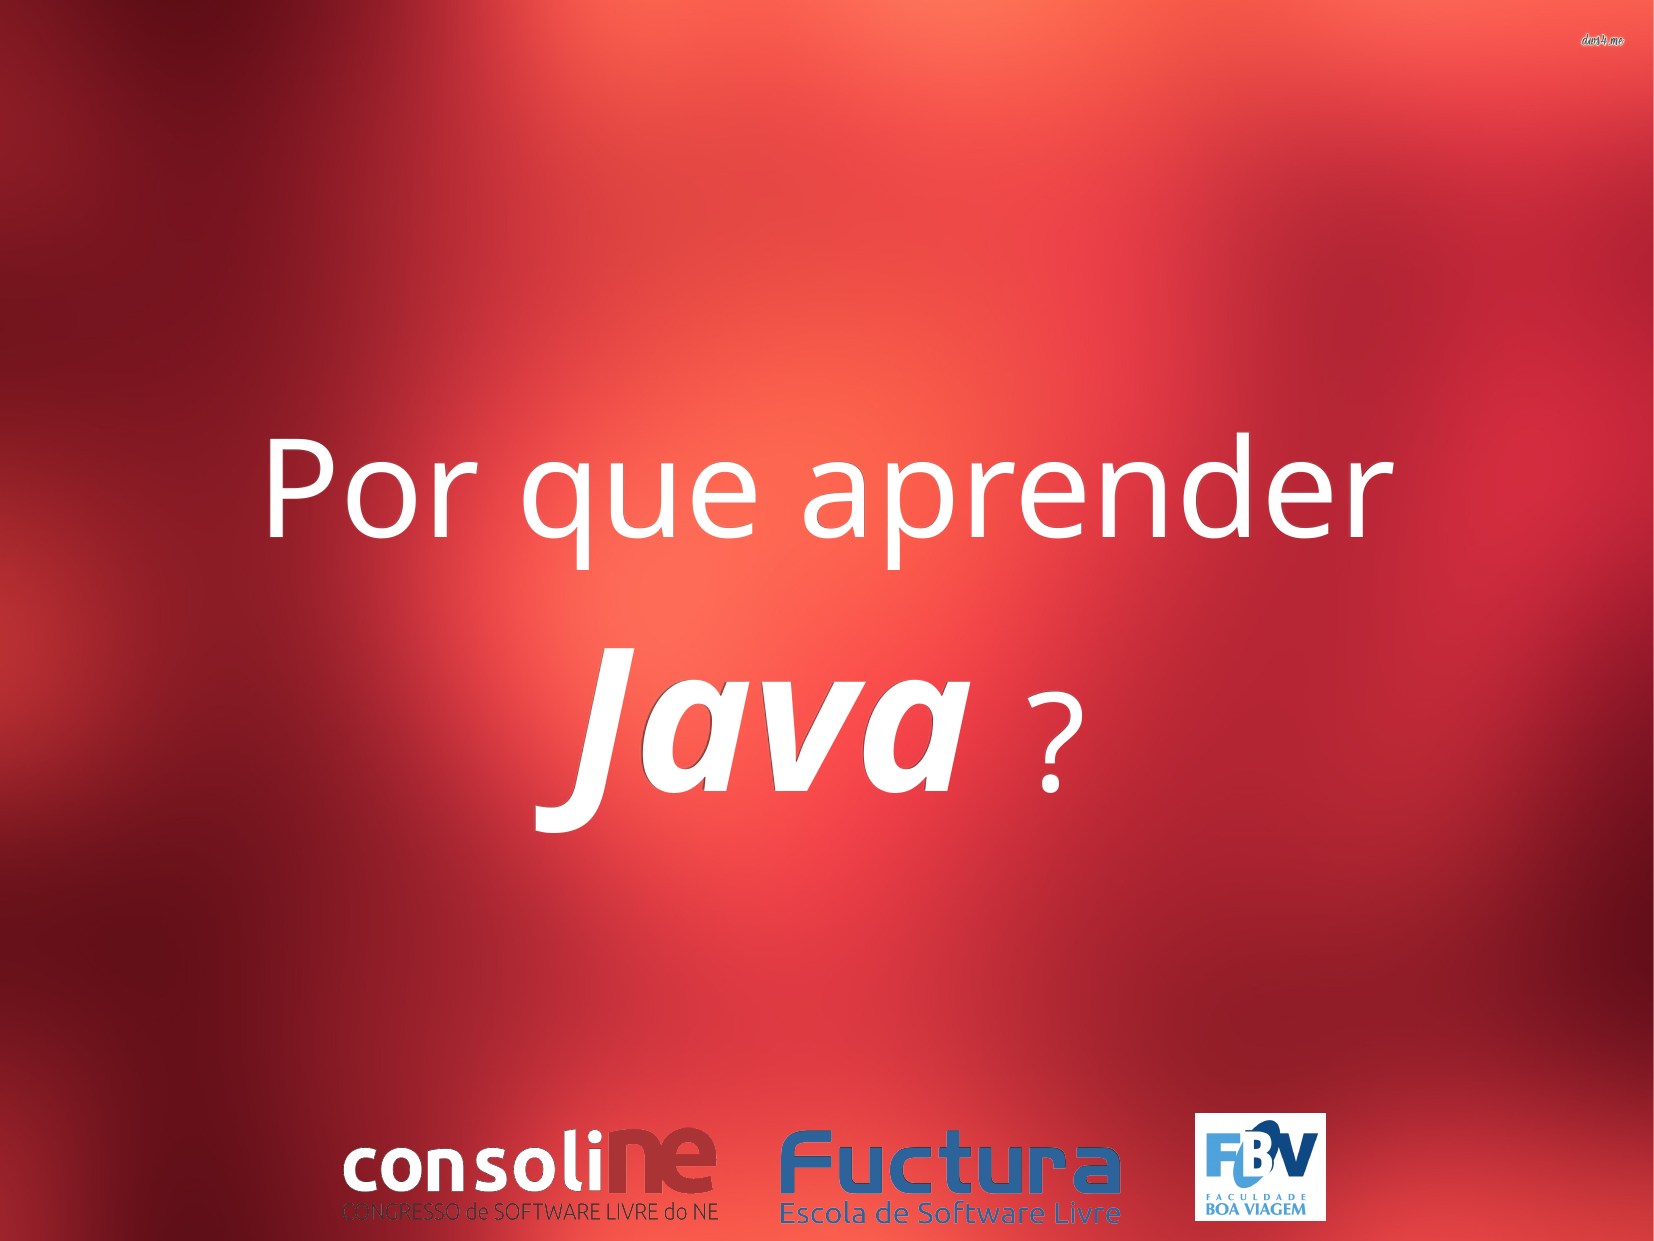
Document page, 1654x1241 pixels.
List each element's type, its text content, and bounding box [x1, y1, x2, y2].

picture [0, 0, 1654, 1241]
title Por que aprender Java ? [82, 430, 1571, 810]
